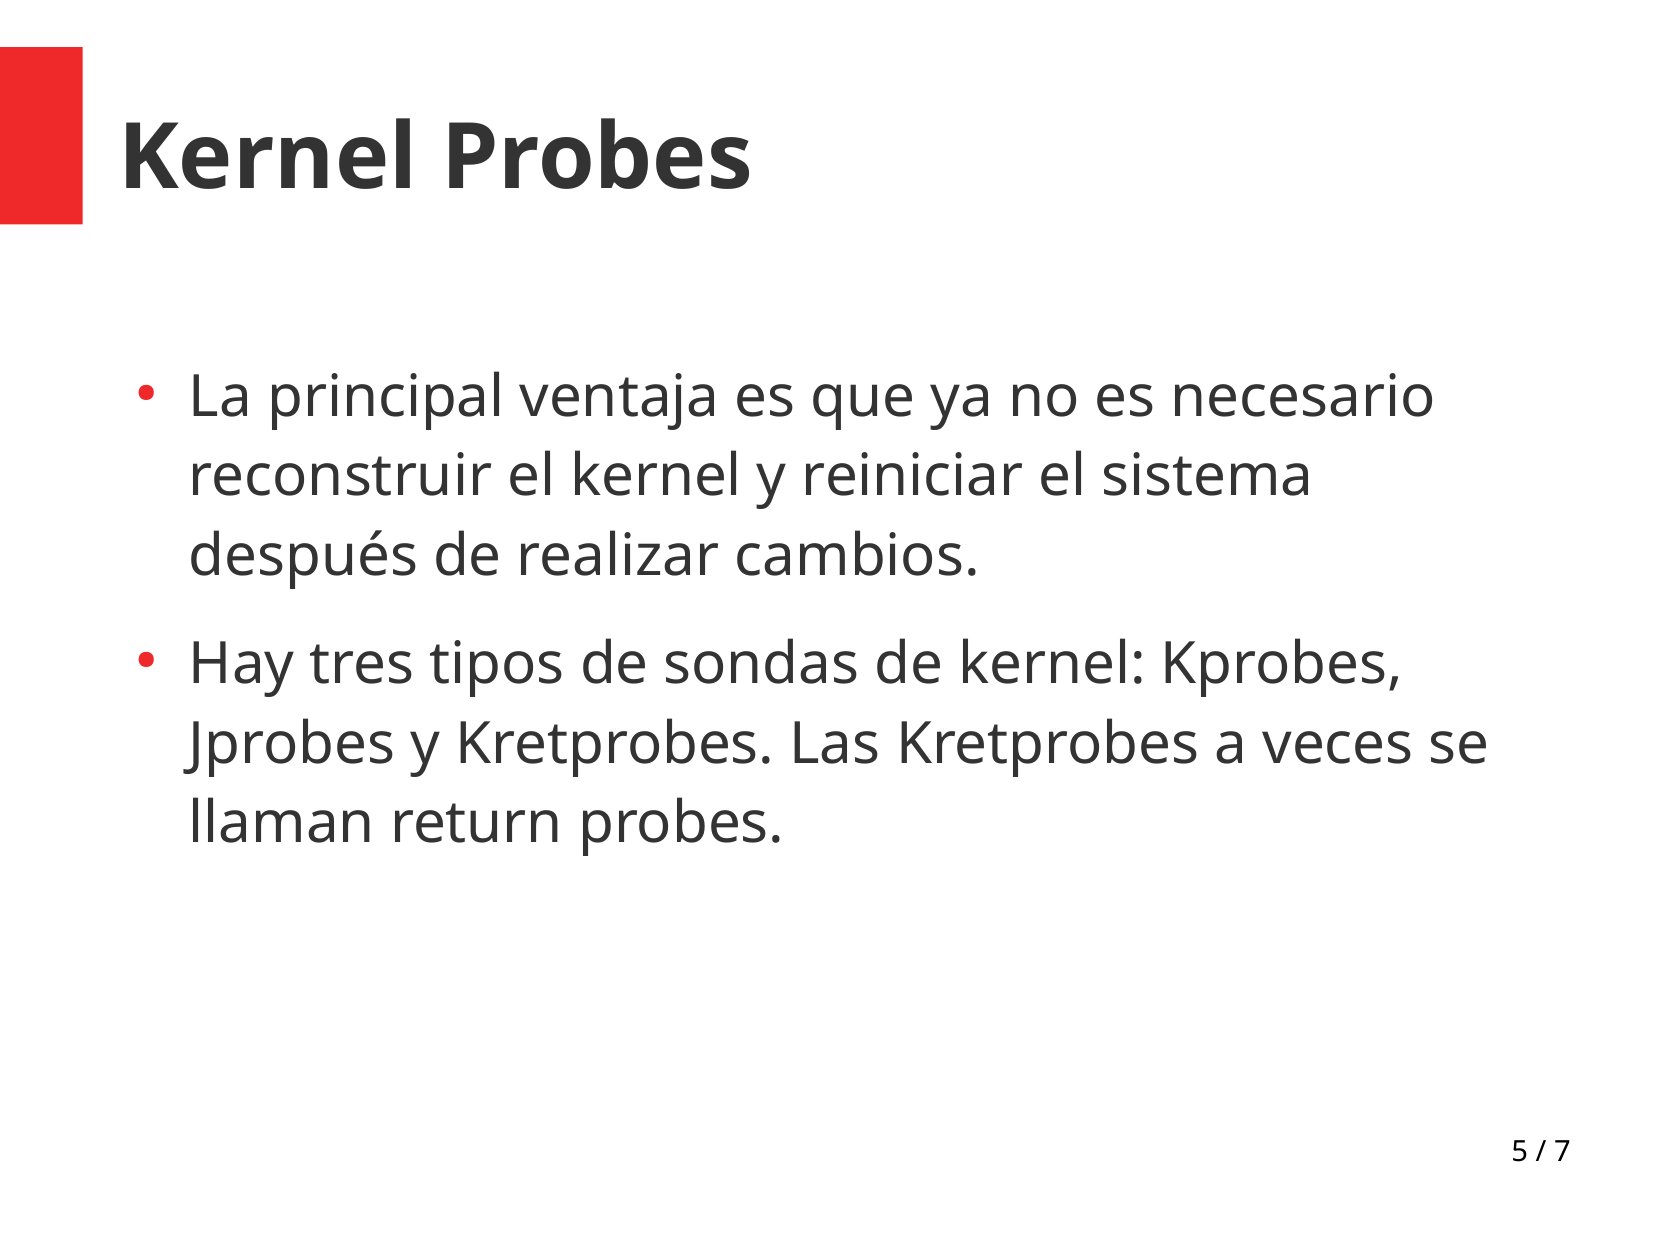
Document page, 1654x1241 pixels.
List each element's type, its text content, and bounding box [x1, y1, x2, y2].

title Kernel Probes [118, 49, 1571, 257]
list La principal ventaja es que ya no es necesario reconstruir el kernel y reiniciar el sistema después de realizar cambios. Hay tres tipos de sondas de kernel: Kprobes, Jprobes y Kretprobes. Las Kretprobes a veces se llaman return probes. [118, 354, 1536, 1074]
